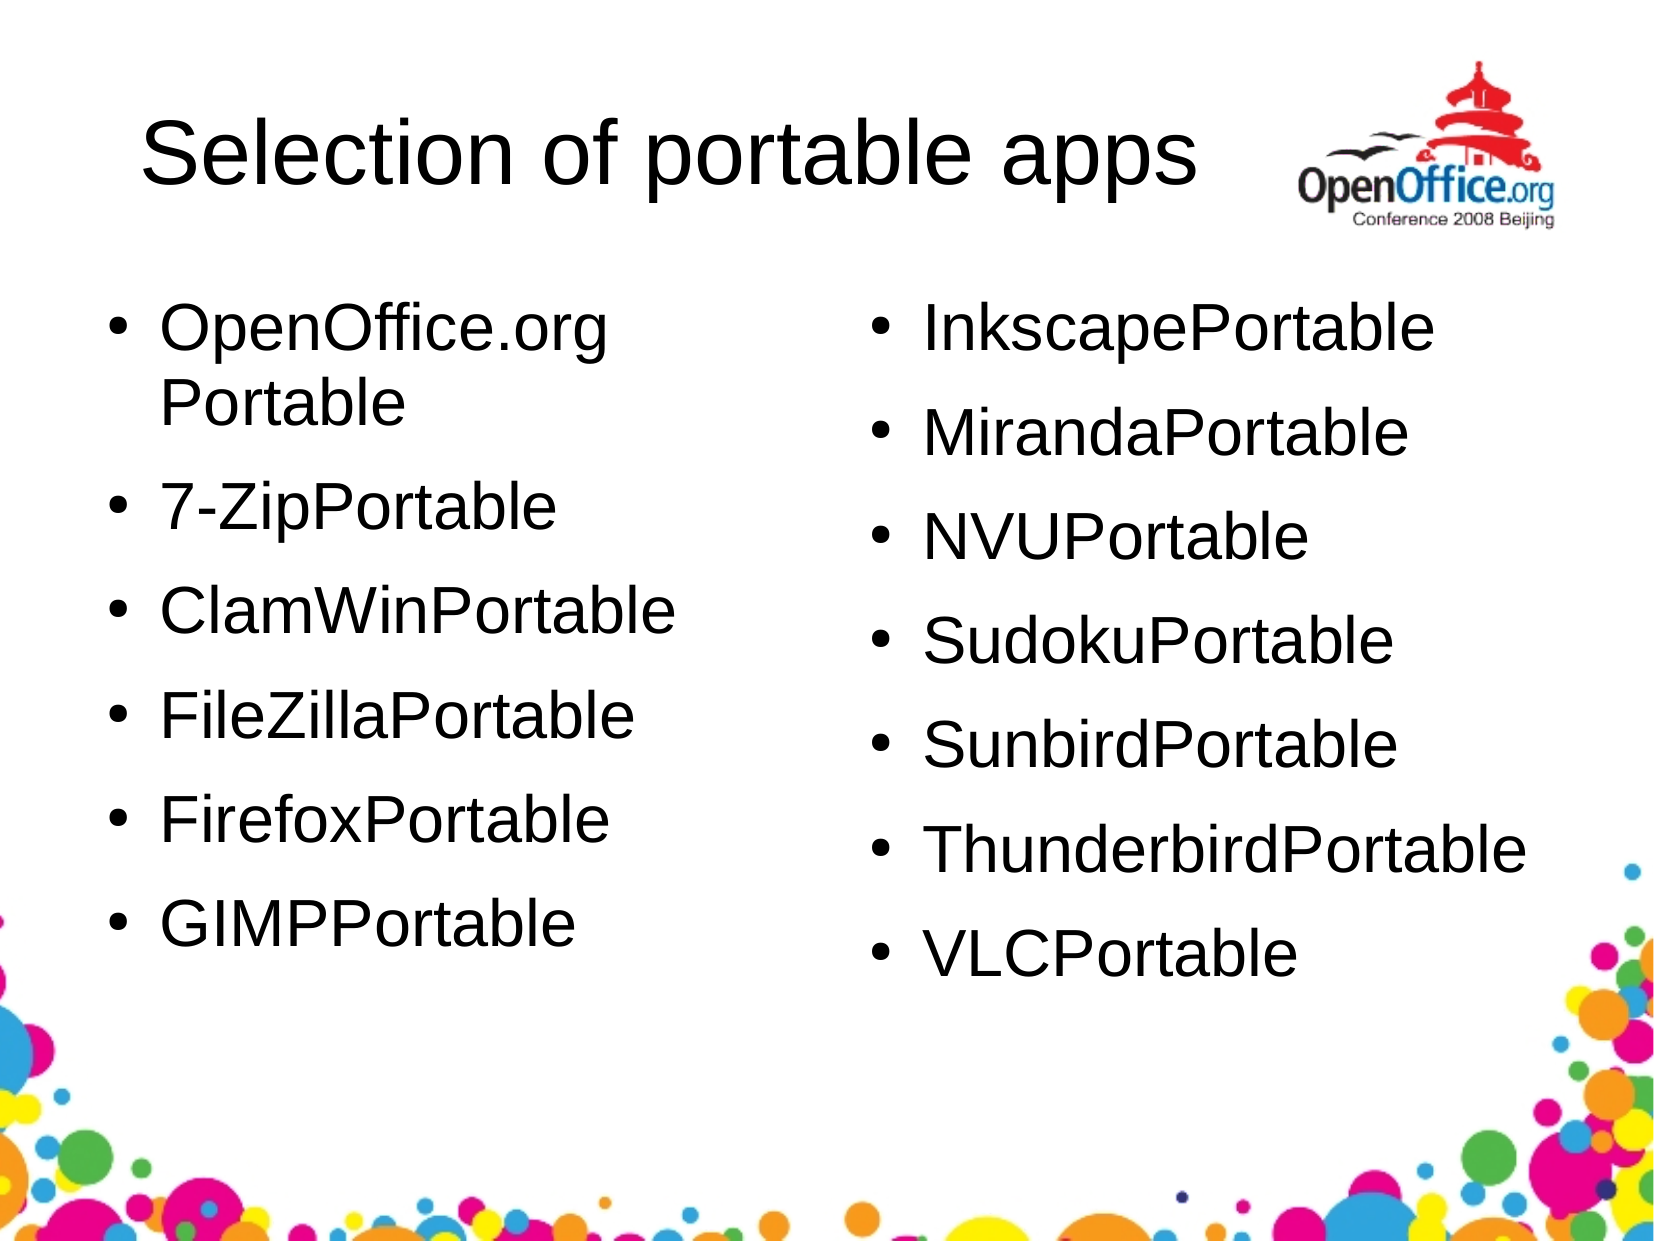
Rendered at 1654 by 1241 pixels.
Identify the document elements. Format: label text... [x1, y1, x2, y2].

list InkscapePortable MirandaPortable NVUPortable SudokuPortable SunbirdPortable ThunderbirdPortable VLCPortable [851, 290, 1578, 1094]
picture [0, 810, 1654, 1241]
picture [1285, 51, 1569, 250]
list OpenOffice.org Portable 7-ZipPortable ClamWinPortable FileZillaPortable FirefoxPortable GIMPPortable [88, 290, 815, 1109]
title Selection of portable apps [82, 49, 1258, 257]
